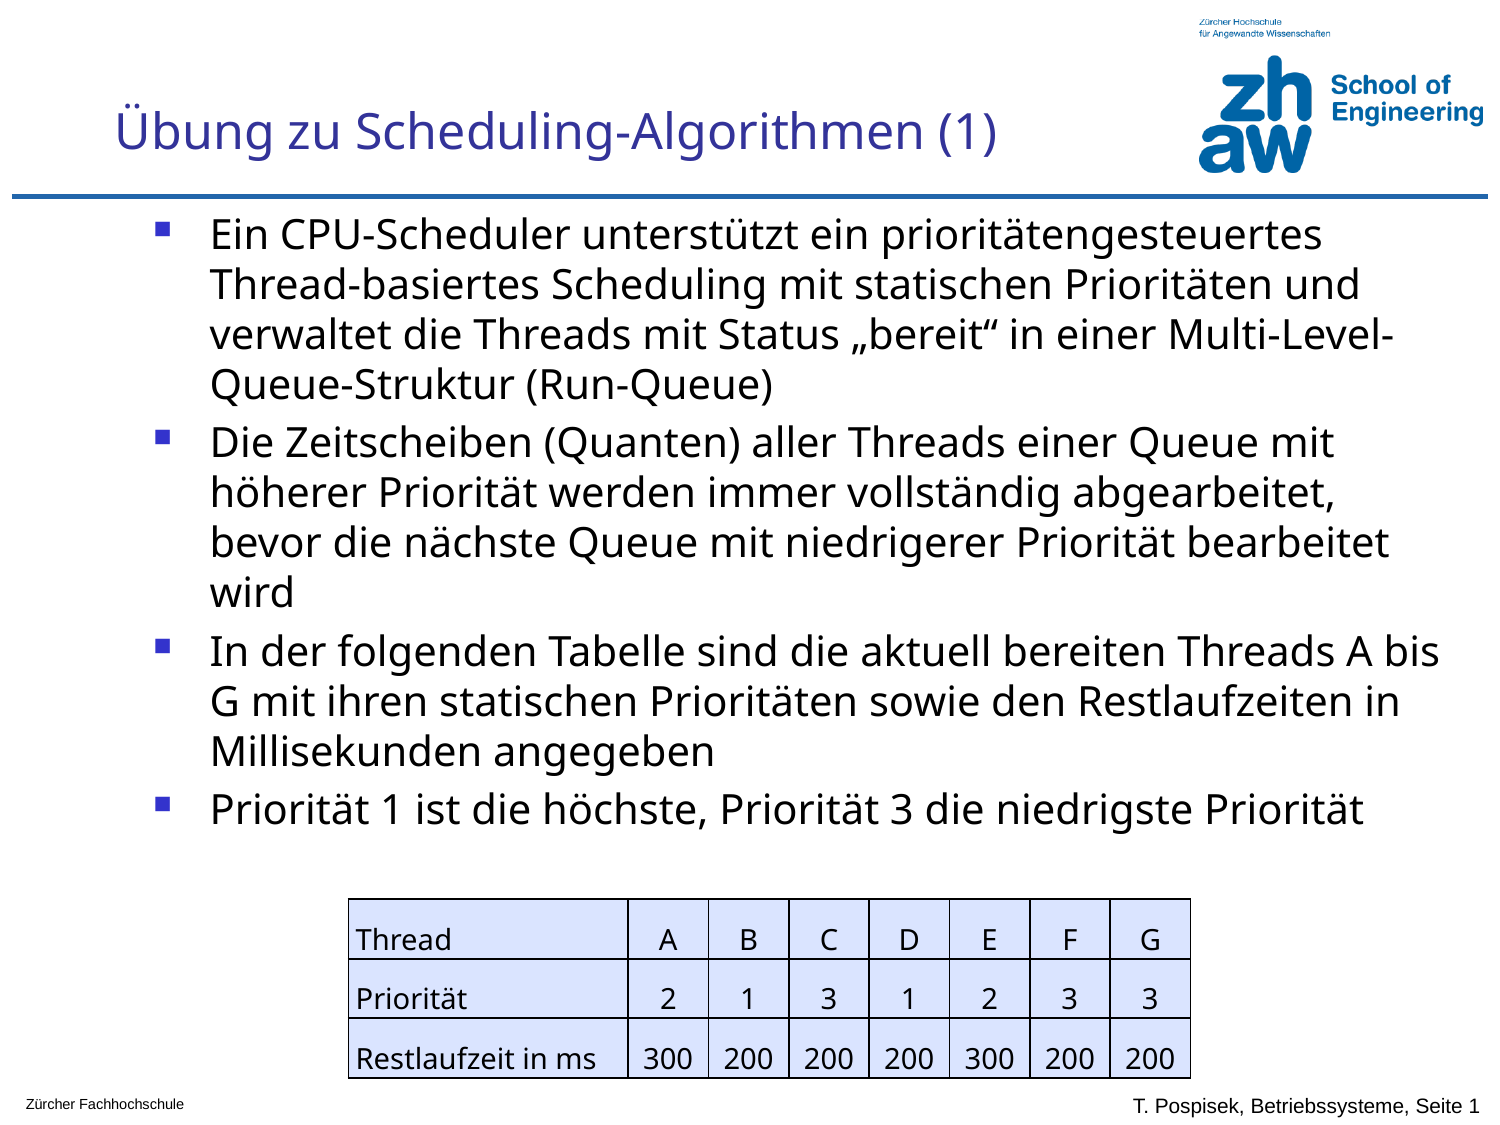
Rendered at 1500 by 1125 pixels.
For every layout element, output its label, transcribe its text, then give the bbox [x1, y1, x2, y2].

table_cell 2 [629, 960, 708, 1017]
list Ein CPU-Scheduler unterstützt ein prioritätengesteuertes Thread-basiertes Scheduling mit statischen Prioritäten und verwaltet die Threads mit Status „bereit“ in einer Multi-Level-Queue-Struktur (Run-Queue) Die Zeitscheiben (Quanten) aller Threads einer Queue mit höherer Priorität werden immer vollständig abgearbeitet, bevor die nächste Queue mit niedrigerer Priorität bearbeitet wird In der folgenden Tabelle sind die aktuell bereiten Threads A bis G mit ihren statischen Prioritäten sowie den Restlaufzeiten in Millisekunden angegeben Priorität 1 ist die höchste, Priorität 3 die niedrigste Priorität [138, 200, 1465, 823]
table_cell 1 [709, 960, 788, 1017]
table_cell 200 [870, 1019, 949, 1077]
table_header F [1031, 900, 1109, 958]
table_cell 300 [950, 1019, 1029, 1077]
table_cell 200 [790, 1019, 868, 1077]
table_header E [950, 900, 1029, 958]
table_header C [790, 900, 868, 958]
table_cell 2 [950, 960, 1029, 1017]
table_header G [1111, 900, 1190, 958]
picture [1199, 19, 1483, 173]
table_cell 200 [1031, 1019, 1109, 1077]
title Übung zu Scheduling-Algorithmen (1) [99, 54, 1379, 168]
table_cell 200 [1111, 1019, 1190, 1077]
table_cell 200 [709, 1019, 788, 1077]
table_cell 1 [870, 960, 949, 1017]
table_cell Priorität [349, 960, 627, 1017]
table_cell 3 [790, 960, 868, 1017]
table_header D [870, 900, 949, 958]
table_cell 3 [1031, 960, 1109, 1017]
table_header B [709, 900, 788, 958]
table_cell Restlaufzeit in ms [349, 1019, 627, 1077]
table_cell 3 [1111, 960, 1190, 1017]
table_header Thread [349, 900, 627, 958]
table_header A [629, 900, 708, 958]
table_cell 300 [629, 1019, 708, 1077]
